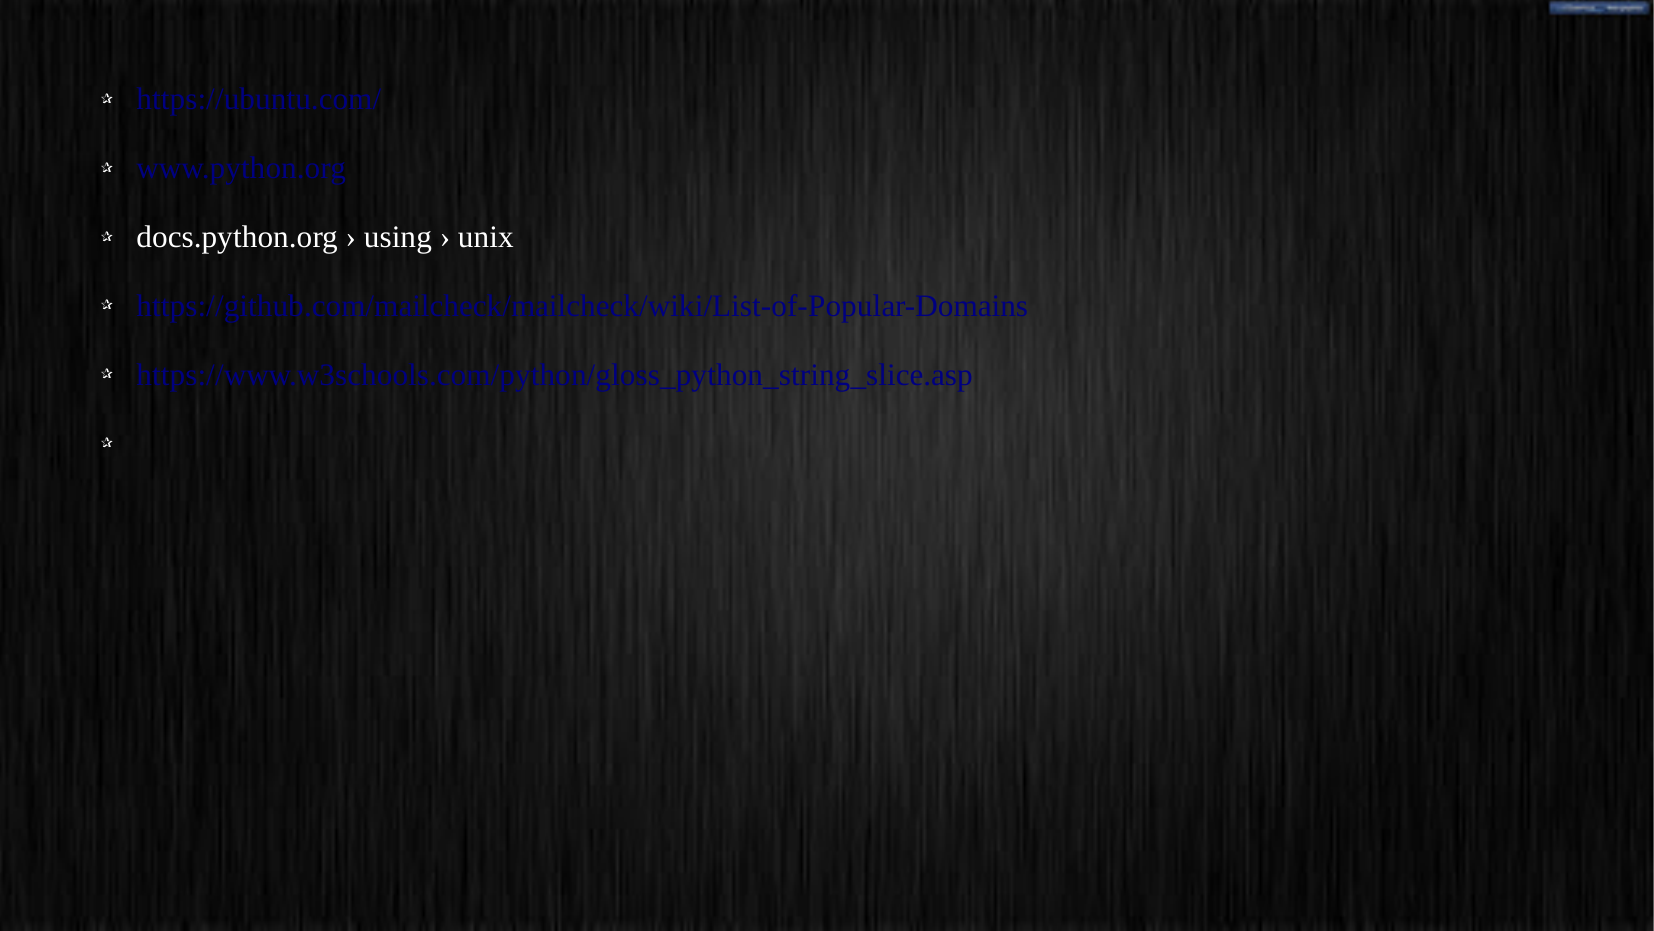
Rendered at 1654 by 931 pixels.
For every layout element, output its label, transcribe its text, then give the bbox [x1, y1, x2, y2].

text_box https://ubuntu.com/ www.python.org docs.python.org › using › unix https://github.com/mailcheck/mailcheck/wiki/List-of-Popular-Domains https://www.w3schools.com/python/gloss_python_string_slice.asp [83, 39, 1568, 686]
picture [0, 0, 1654, 931]
